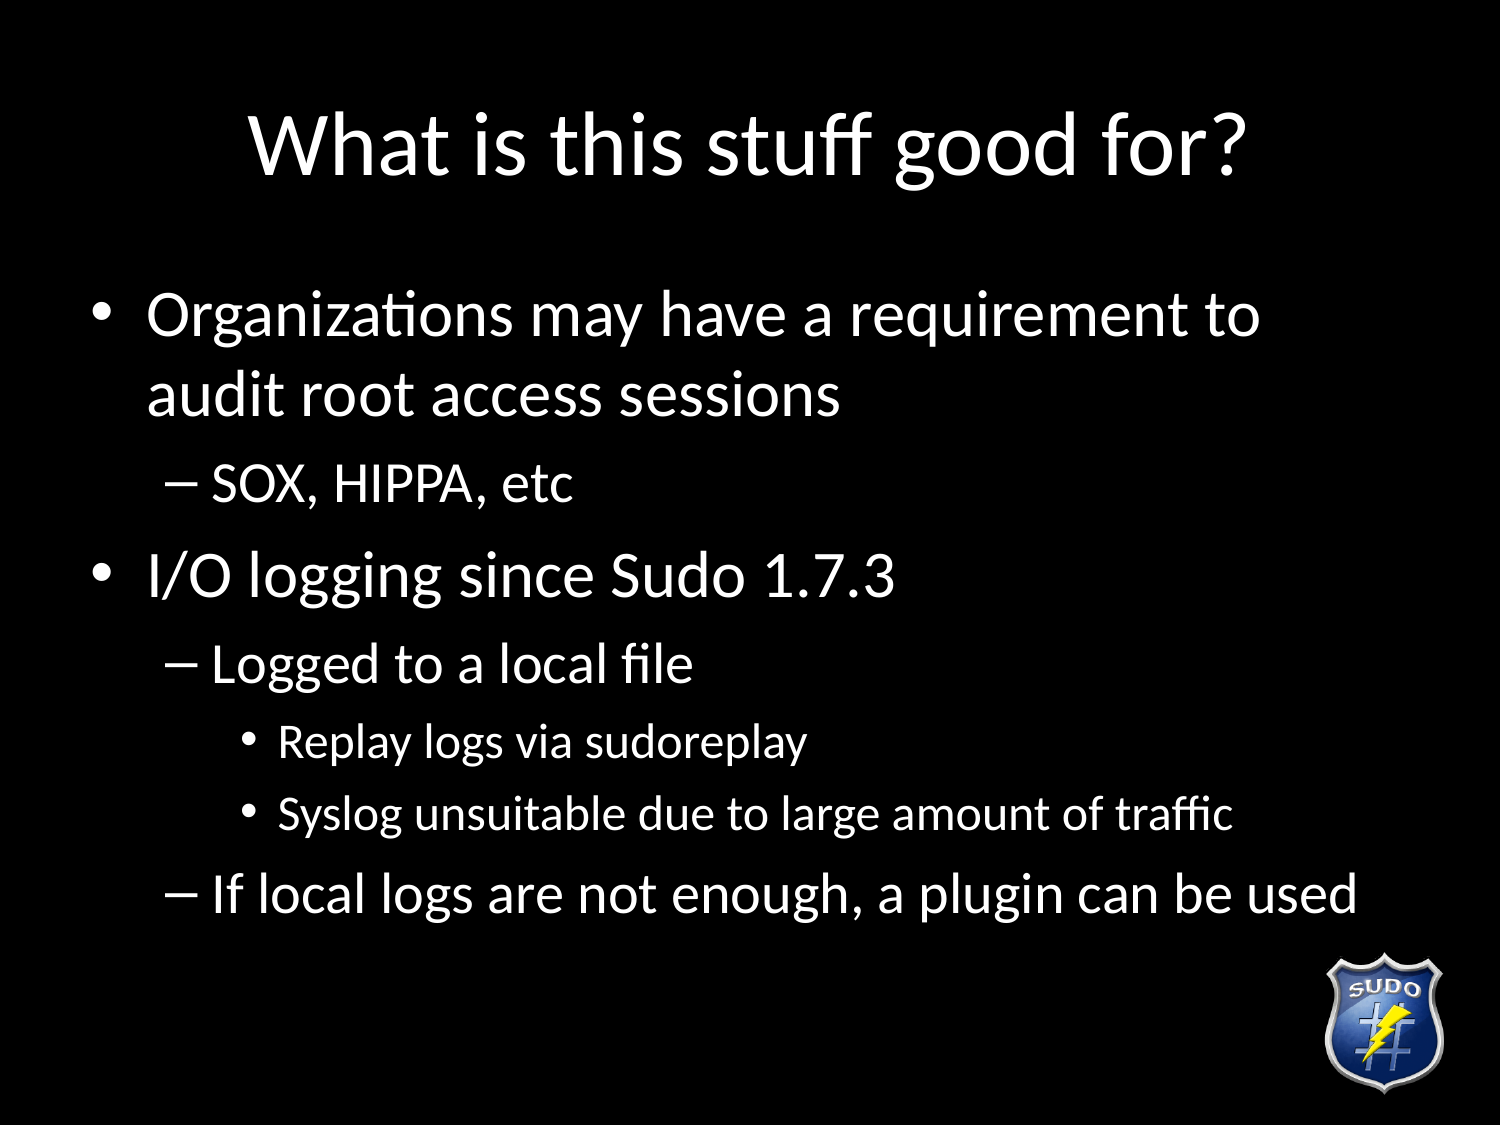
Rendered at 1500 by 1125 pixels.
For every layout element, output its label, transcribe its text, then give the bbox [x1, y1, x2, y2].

title What is this stuff good for? [75, 45, 1426, 233]
list Organizations may have a requirement to audit root access sessions SOX, HIPPA, etc I/O logging since Sudo 1.7.3 Logged to a local file Replay logs via sudoreplay Syslog unsuitable due to large amount of traffic If local logs are not enough, a plugin can be used [75, 262, 1426, 1005]
picture [1315, 949, 1453, 1103]
